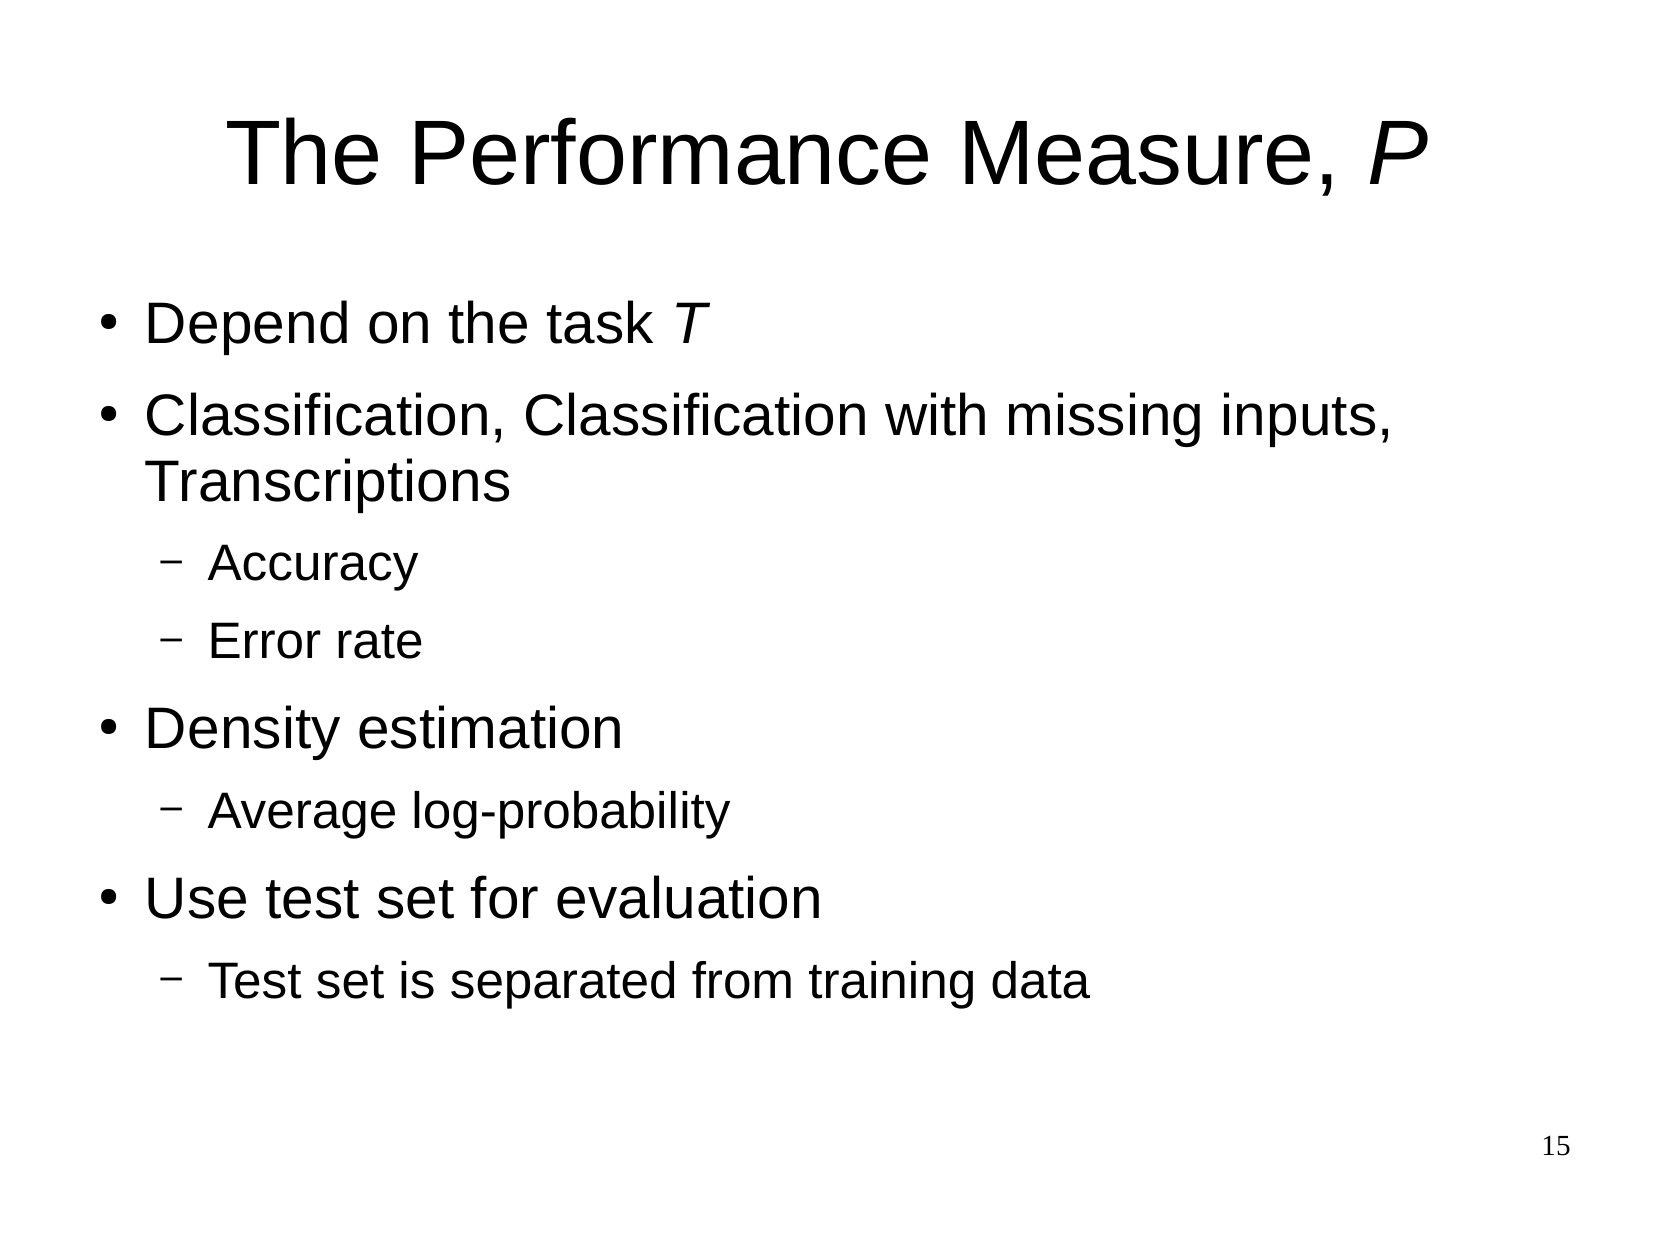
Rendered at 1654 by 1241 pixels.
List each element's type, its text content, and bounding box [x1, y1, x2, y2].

list Depend on the task T Classification, Classification with missing inputs, Transcriptions Accuracy Error rate Density estimation Average log-probability Use test set for evaluation Test set is separated from training data [82, 290, 1571, 1010]
title The Performance Measure, P [82, 49, 1571, 257]
